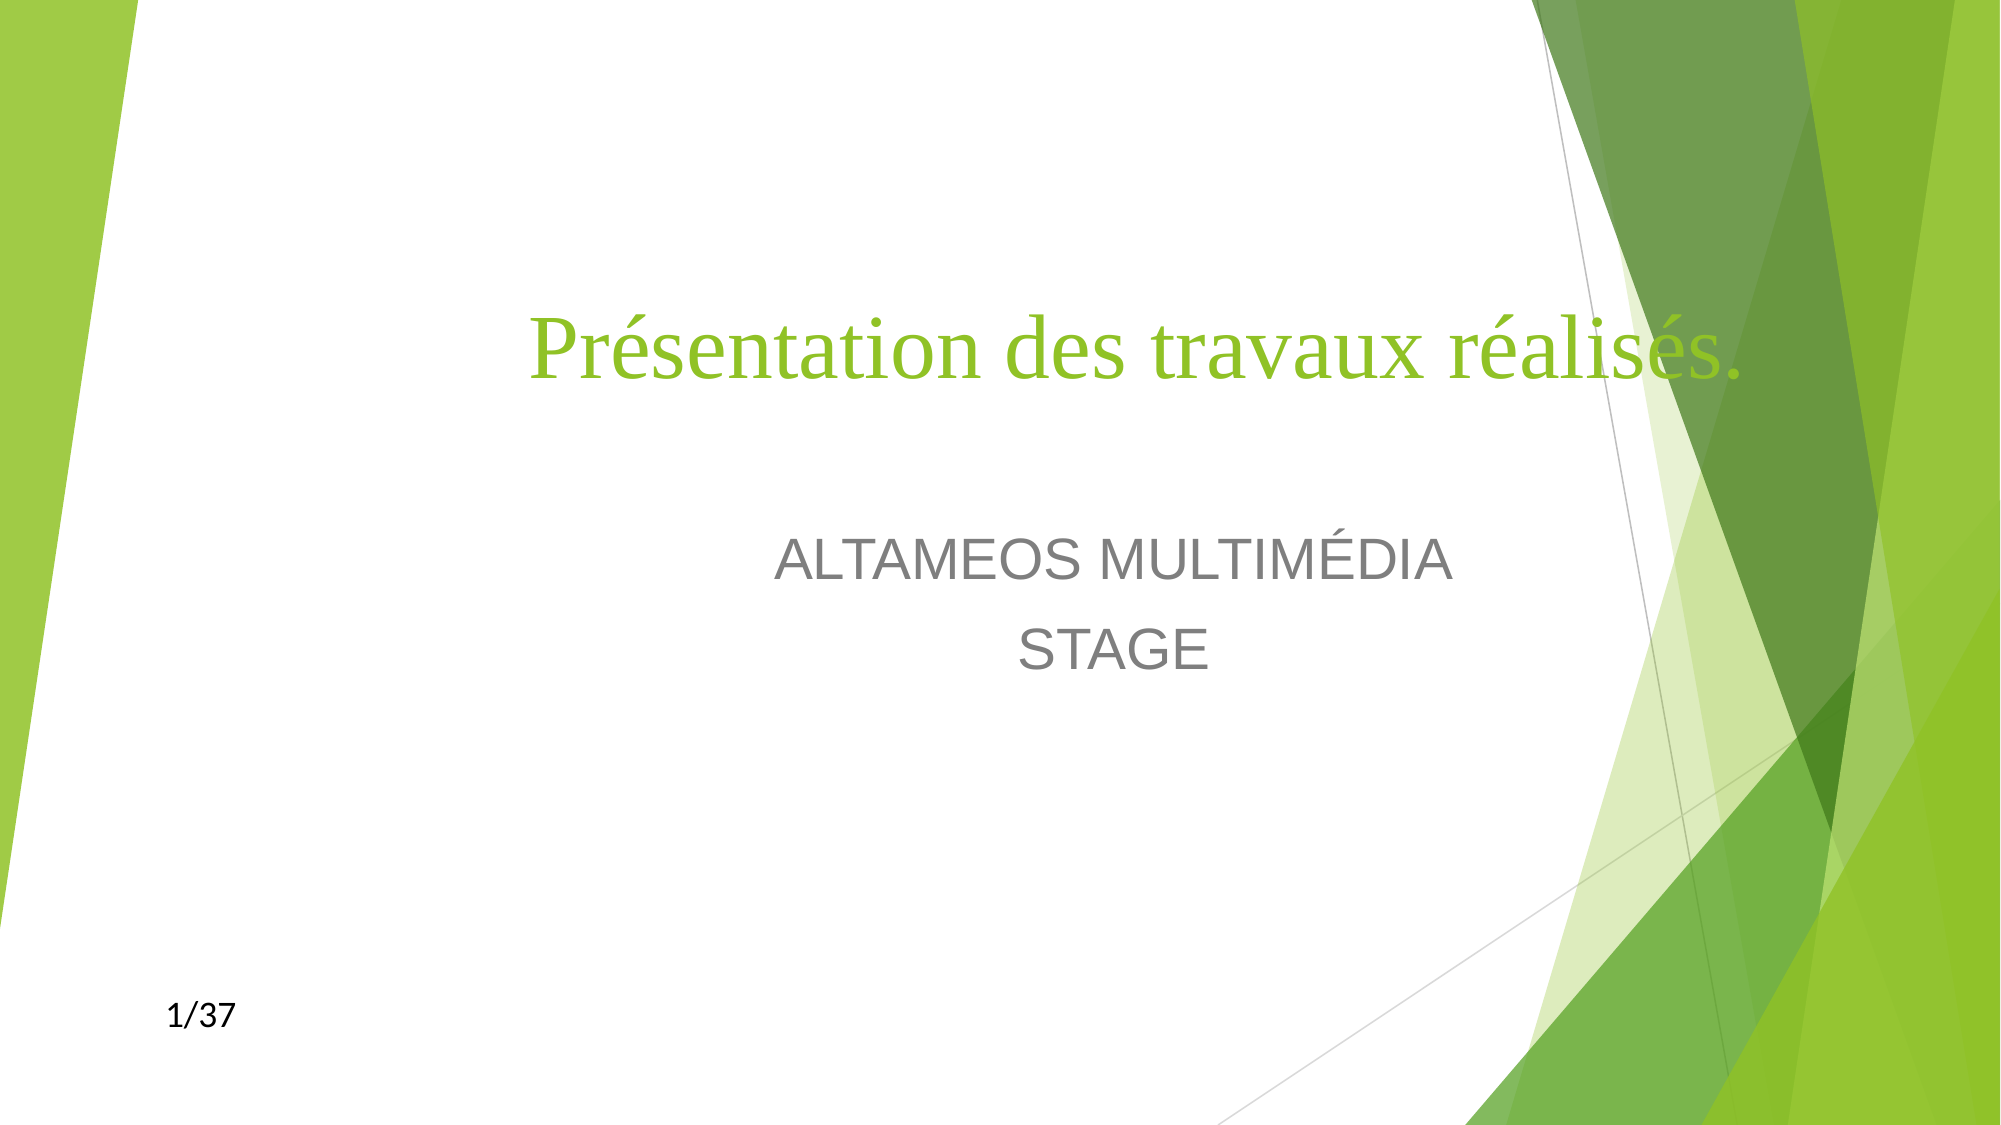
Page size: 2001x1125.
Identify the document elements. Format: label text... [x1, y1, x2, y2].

title Présentation des travaux réalisés. [407, 169, 1870, 405]
subtitle ALTAMEOS MULTIMÉDIA STAGE [382, 513, 1846, 749]
text_box 1/37 [150, 982, 290, 1043]
